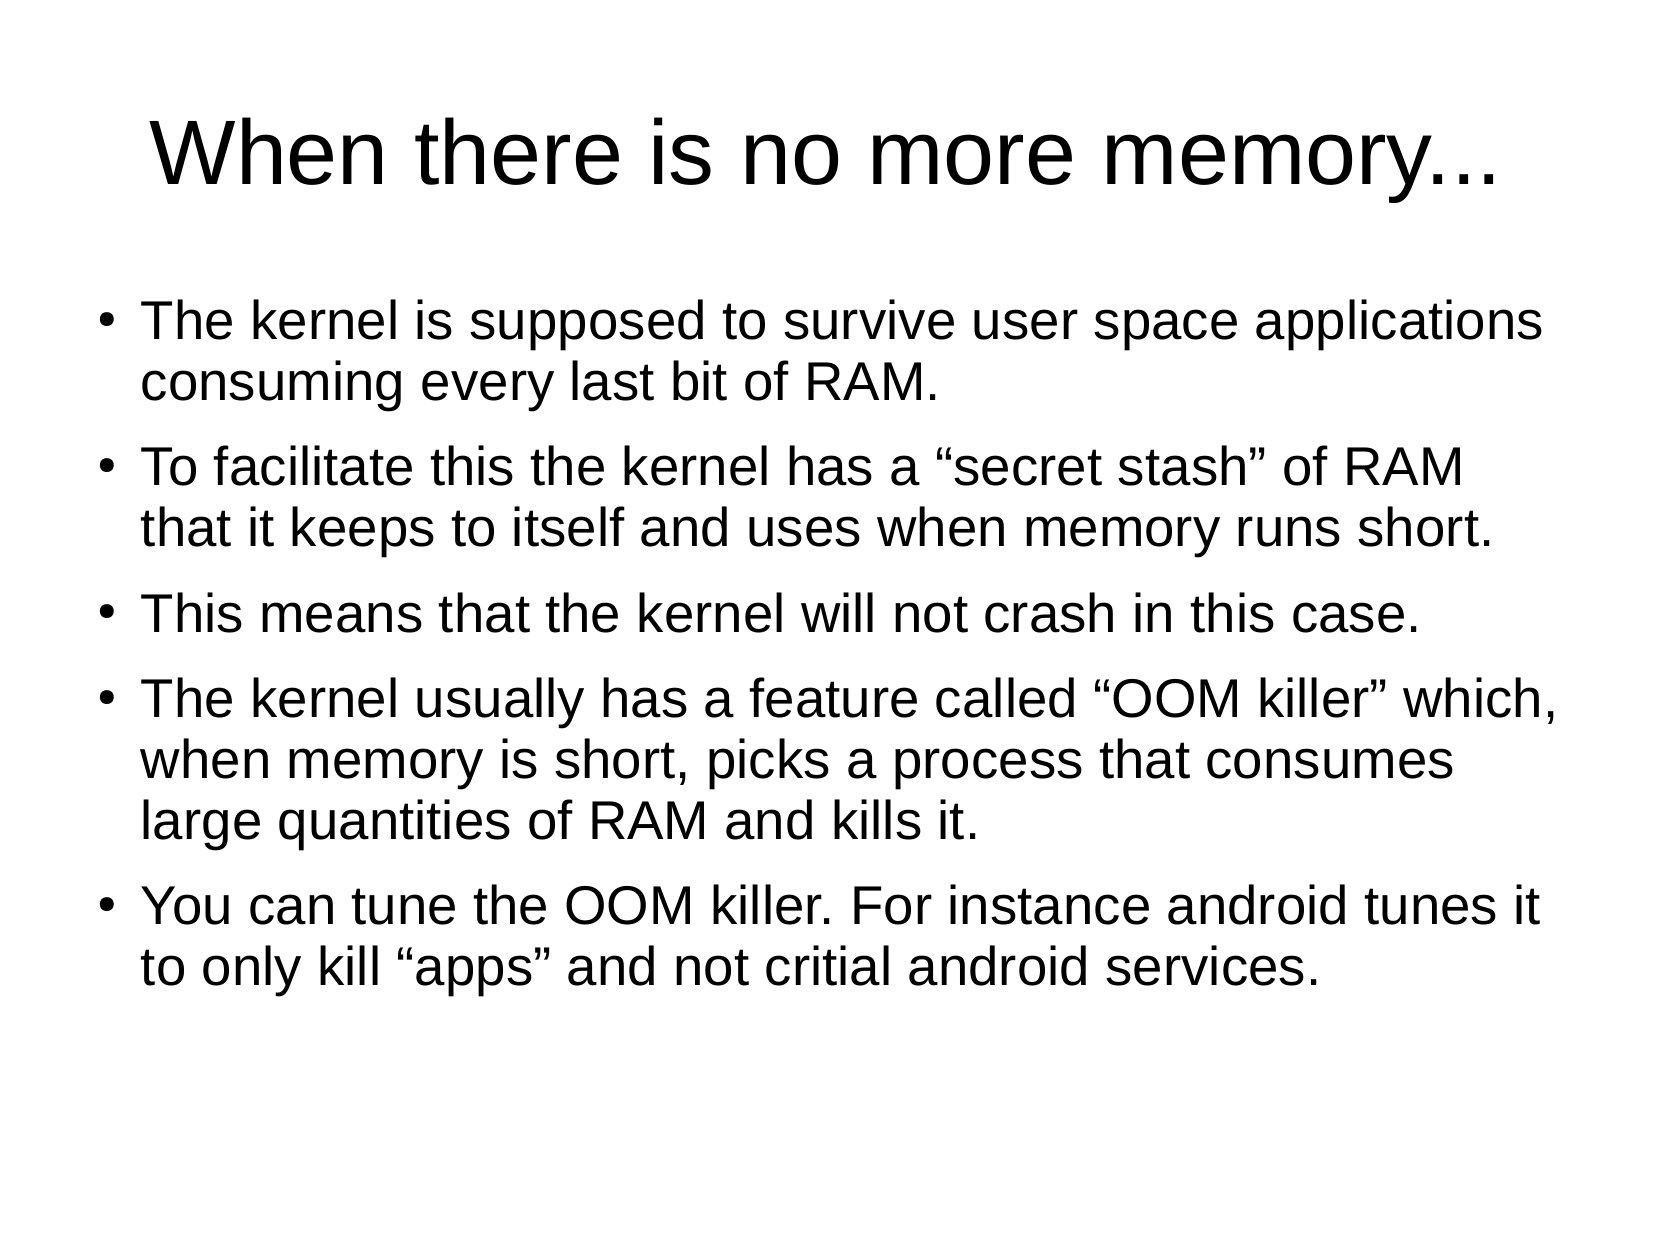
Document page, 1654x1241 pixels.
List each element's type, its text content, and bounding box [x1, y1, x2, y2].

title When there is no more memory... [82, 49, 1571, 257]
list The kernel is supposed to survive user space applications consuming every last bit of RAM. To facilitate this the kernel has a “secret stash” of RAM that it keeps to itself and uses when memory runs short. This means that the kernel will not crash in this case. The kernel usually has a feature called “OOM killer” which, when memory is short, picks a process that consumes large quantities of RAM and kills it. You can tune the OOM killer. For instance android tunes it to only kill “apps” and not critial android services. [82, 290, 1571, 1010]
